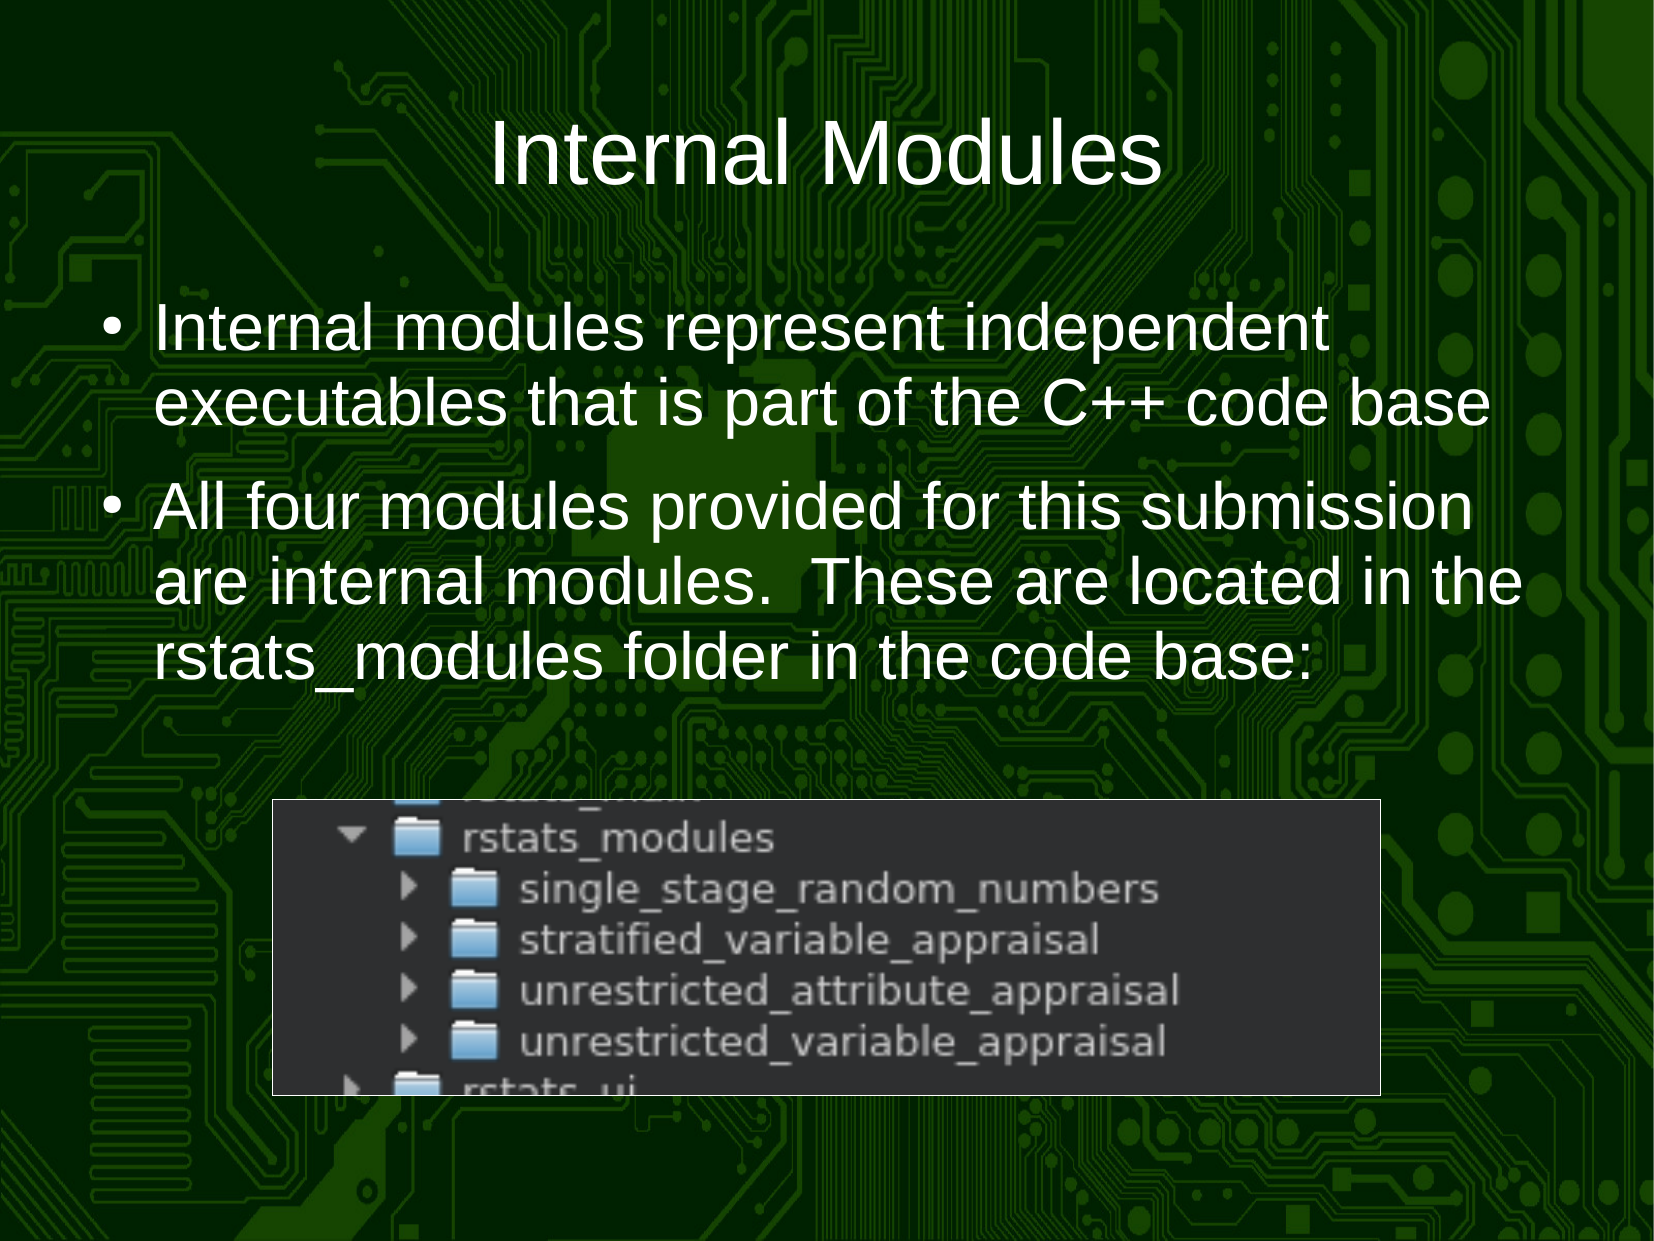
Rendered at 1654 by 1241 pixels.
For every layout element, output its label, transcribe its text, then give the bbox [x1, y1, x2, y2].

list Internal modules represent independent executables that is part of the C++ code base All four modules provided for this submission are internal modules. These are located in the rstats_modules folder in the code base: [82, 290, 1571, 1010]
title Internal Modules [82, 49, 1571, 257]
picture [0, 0, 1654, 1241]
